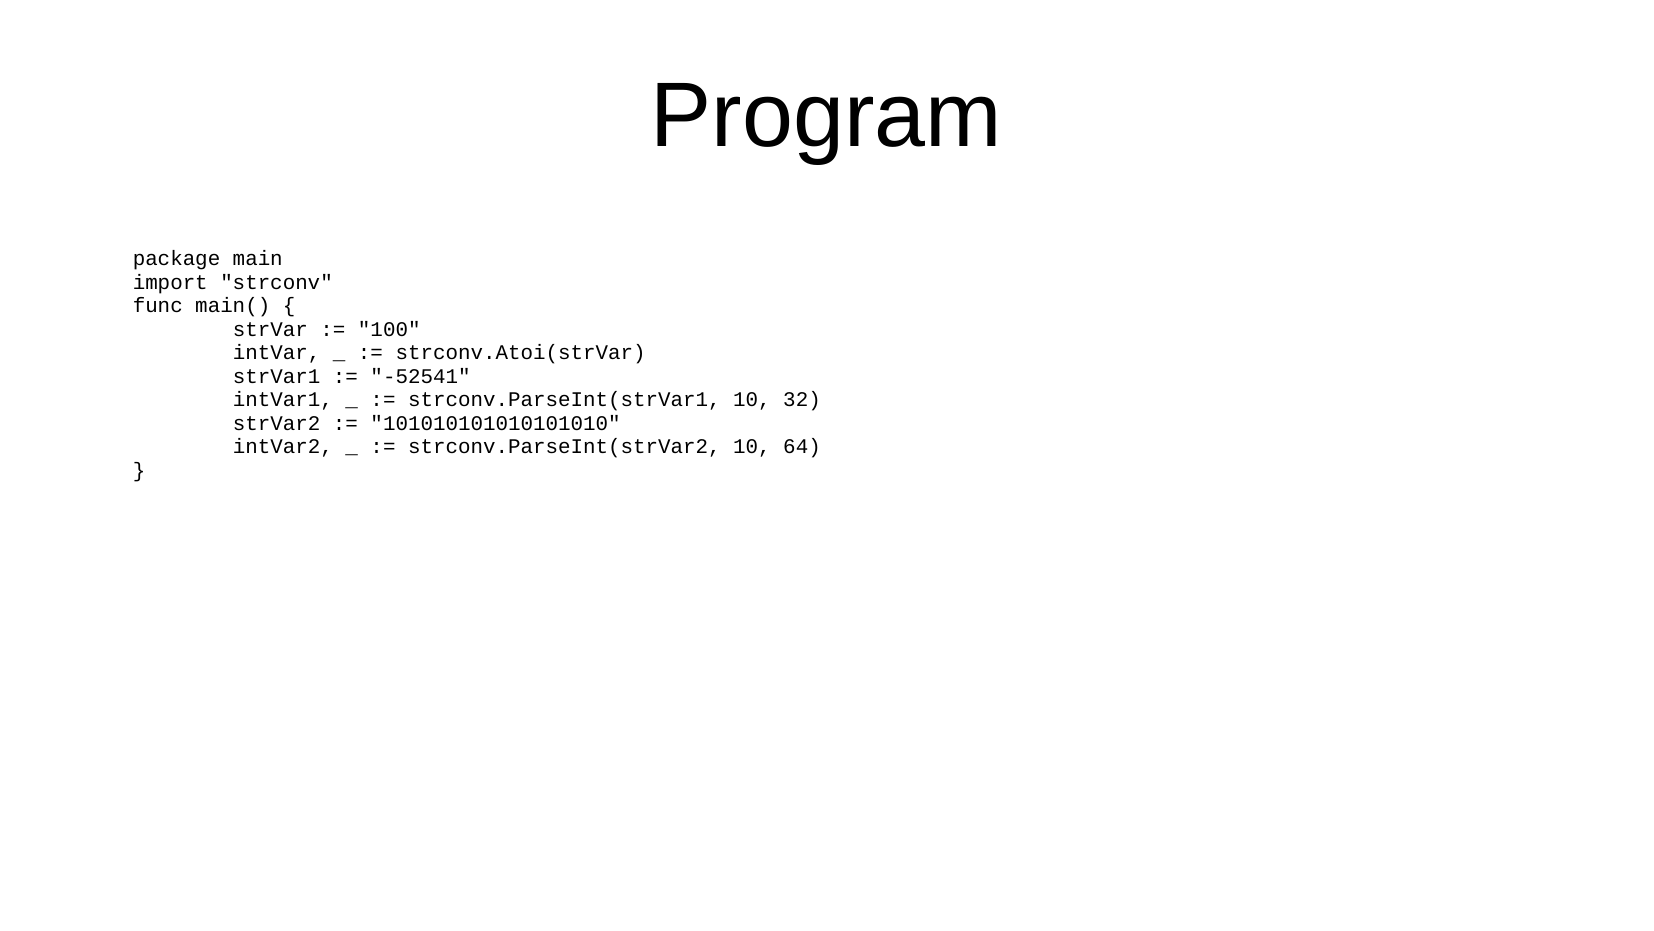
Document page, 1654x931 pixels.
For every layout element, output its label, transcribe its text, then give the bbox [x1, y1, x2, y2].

text_box package main import "strconv" func main() { strVar := "100" intVar, _ := strconv.Atoi(strVar) strVar1 := "-52541" intVar1, _ := strconv.ParseInt(strVar1, 10, 32) strVar2 := "101010101010101010" intVar2, _ := strconv.ParseInt(strVar2, 10, 64) } [118, 241, 1323, 745]
title Program [82, 37, 1571, 193]
